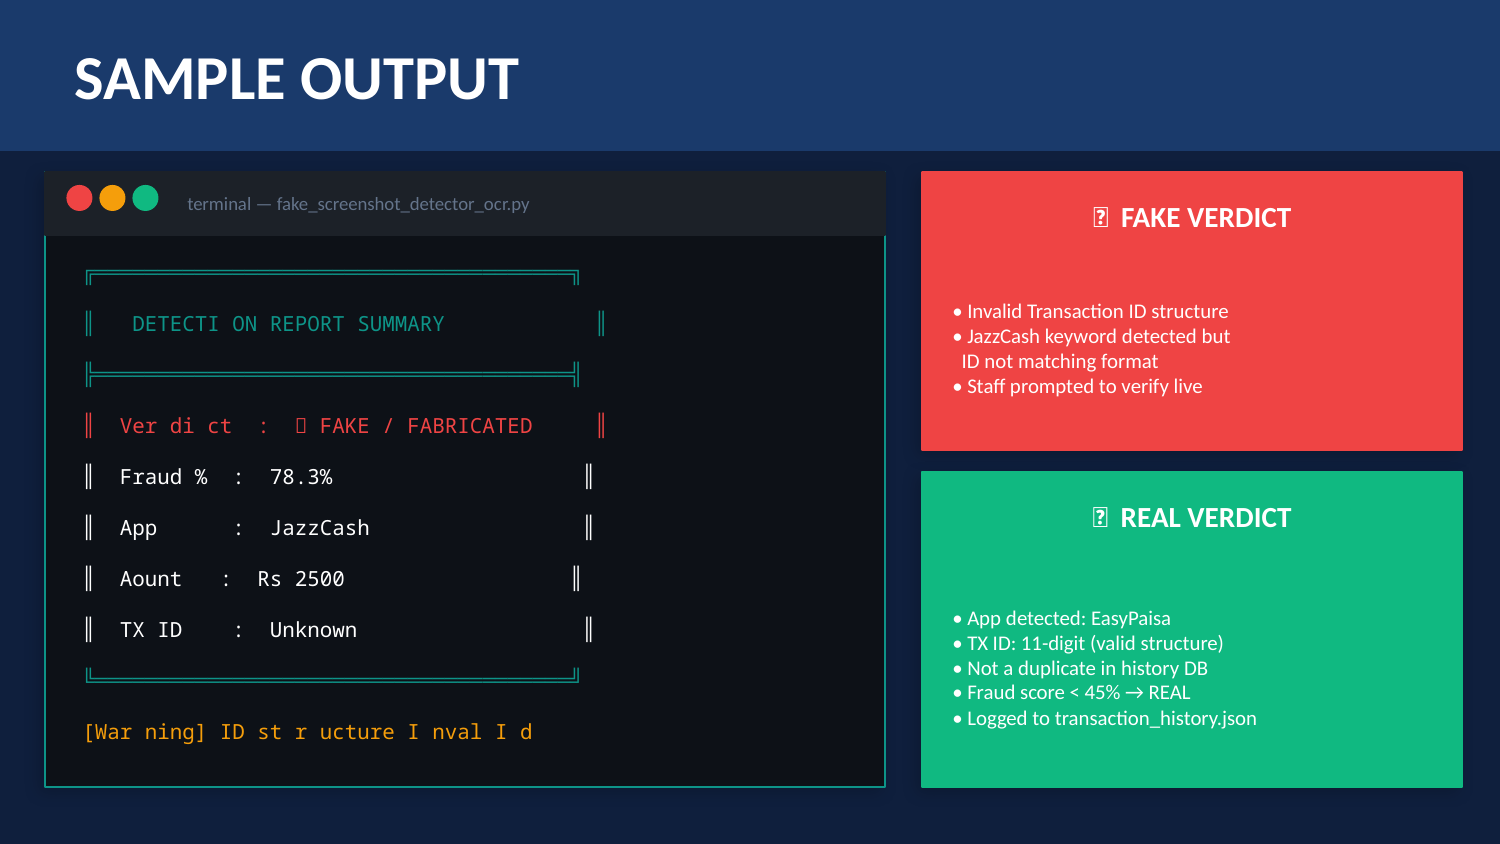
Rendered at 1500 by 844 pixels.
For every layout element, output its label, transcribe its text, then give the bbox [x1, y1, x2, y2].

text_box ║ App : JazzCash ║ [67, 502, 863, 552]
text_box [922, 255, 1463, 450]
text_box ❌ FAKE VERDICT [922, 176, 1463, 255]
text_box [War ning] ID st r ucture I nval I d [67, 706, 863, 756]
text_box ║ Fraud % : 78.3% ║ [67, 451, 863, 501]
text_box ╔══════════════════════════════════════╗ [67, 247, 863, 297]
text_box [44, 172, 885, 788]
text_box • App detected: EasyPaisa • TX ID: 11-digit (valid structure) • Not a duplicate in history DB • Fraud score < 45% → REAL • Logged to transaction_history.json [937, 558, 1448, 776]
text_box SAMPLE OUTPUT [59, 7, 1440, 143]
text_box terminal — fake_screenshot_detector_ocr.py [172, 176, 848, 230]
text_box [922, 555, 1463, 788]
text_box • Invalid Transaction ID structure • JazzCash keyword detected but ID not matching format • Staff prompted to verify live [937, 257, 1448, 438]
text_box ╠══════════════════════════════════════╣ [67, 349, 863, 399]
text_box ╚══════════════════════════════════════╝ [67, 655, 863, 705]
text_box [0, 0, 1500, 150]
text_box ✅ REAL VERDICT [922, 476, 1463, 555]
text_box [922, 472, 1463, 476]
text_box ║ Ver di ct : ❌ FAKE / FABRICATED ║ [67, 400, 863, 450]
text_box ║ TX ID : Unknown ║ [67, 604, 863, 654]
text_box [922, 172, 1463, 176]
text_box ║ DETECTI ON REPORT SUMMARY ║ [67, 298, 863, 348]
text_box ║ Aount : Rs 2500 ║ [67, 553, 863, 603]
